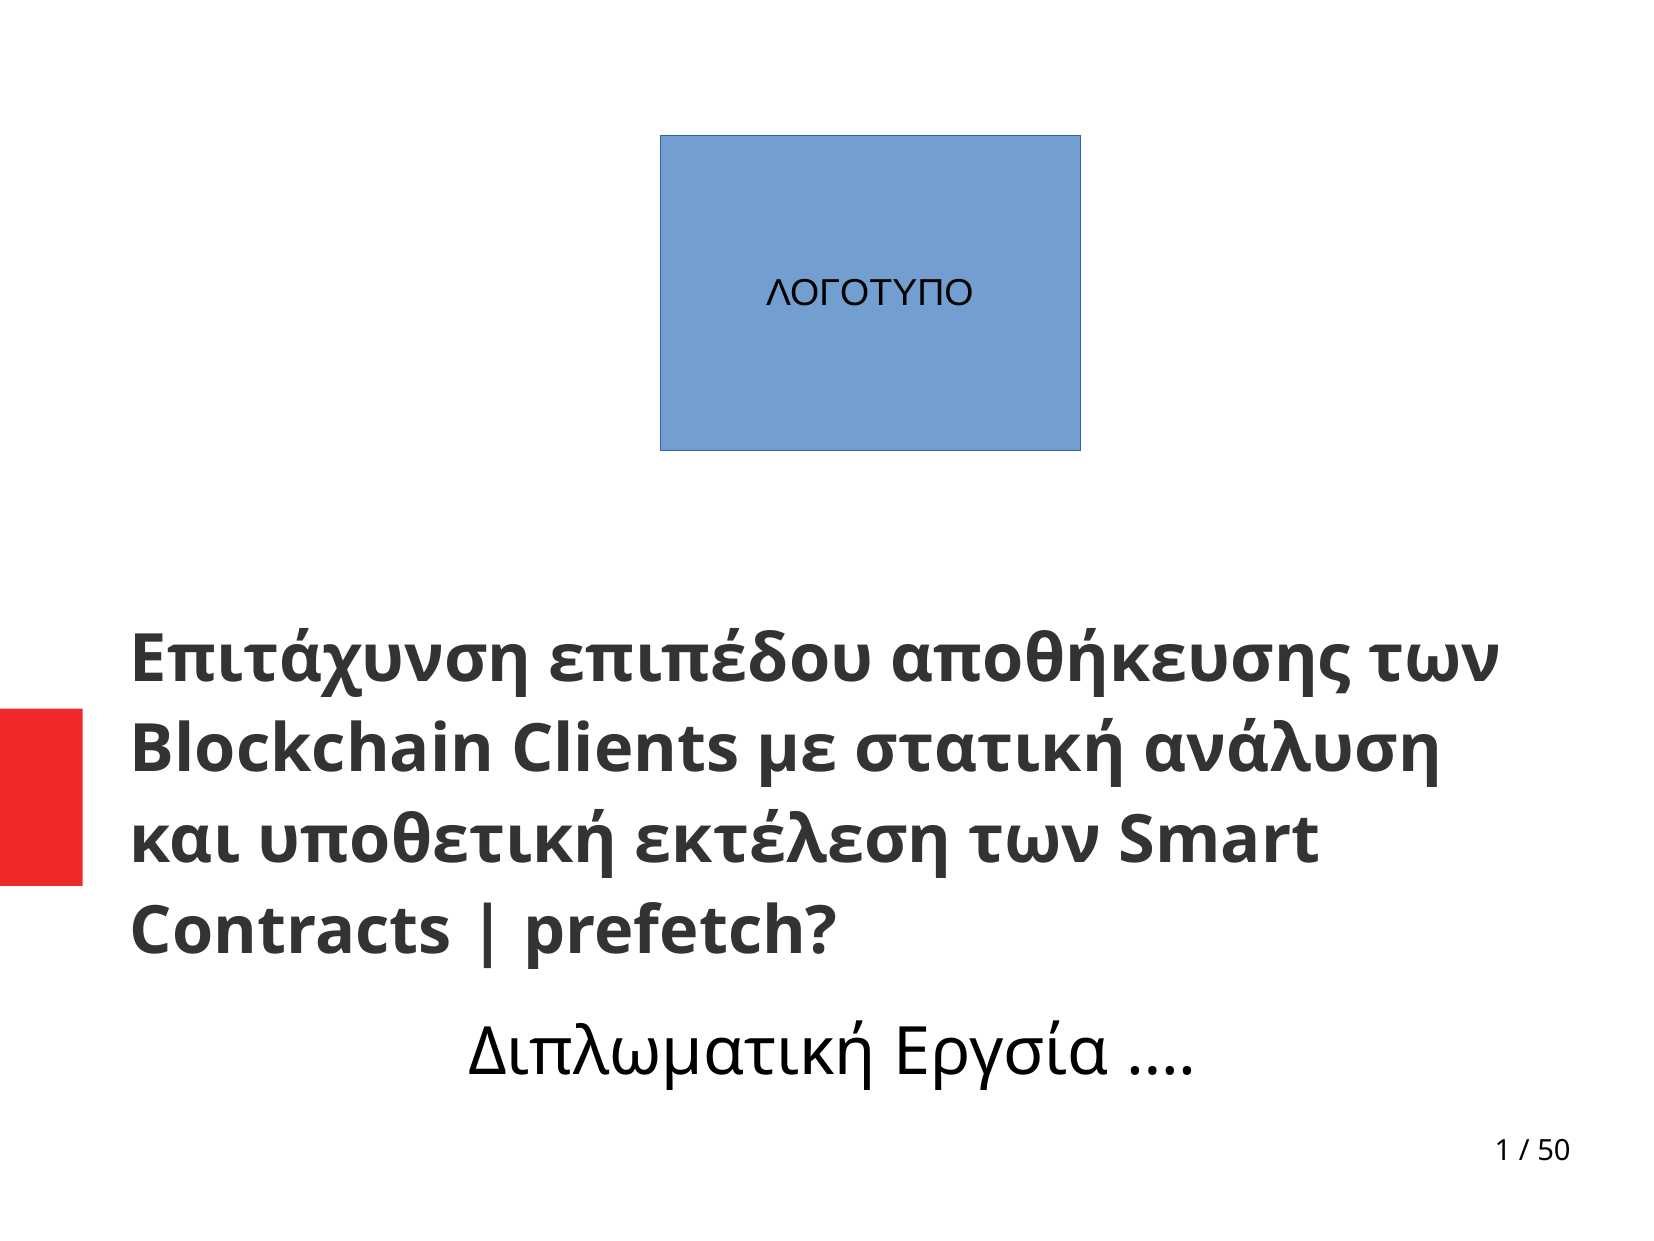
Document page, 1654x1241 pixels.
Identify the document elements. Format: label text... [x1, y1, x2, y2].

text_box ΛΟΓΟΤΥΠΟ [660, 135, 1081, 451]
title Επιτάχυνση επιπέδου αποθήκευσης των Blockchain Clients με στατική ανάλυση και υποθετική εκτέλεση των Smart Contracts | prefetch? [129, 635, 1536, 947]
subtitle Διπλωματική Εργσία …. [129, 968, 1536, 1130]
